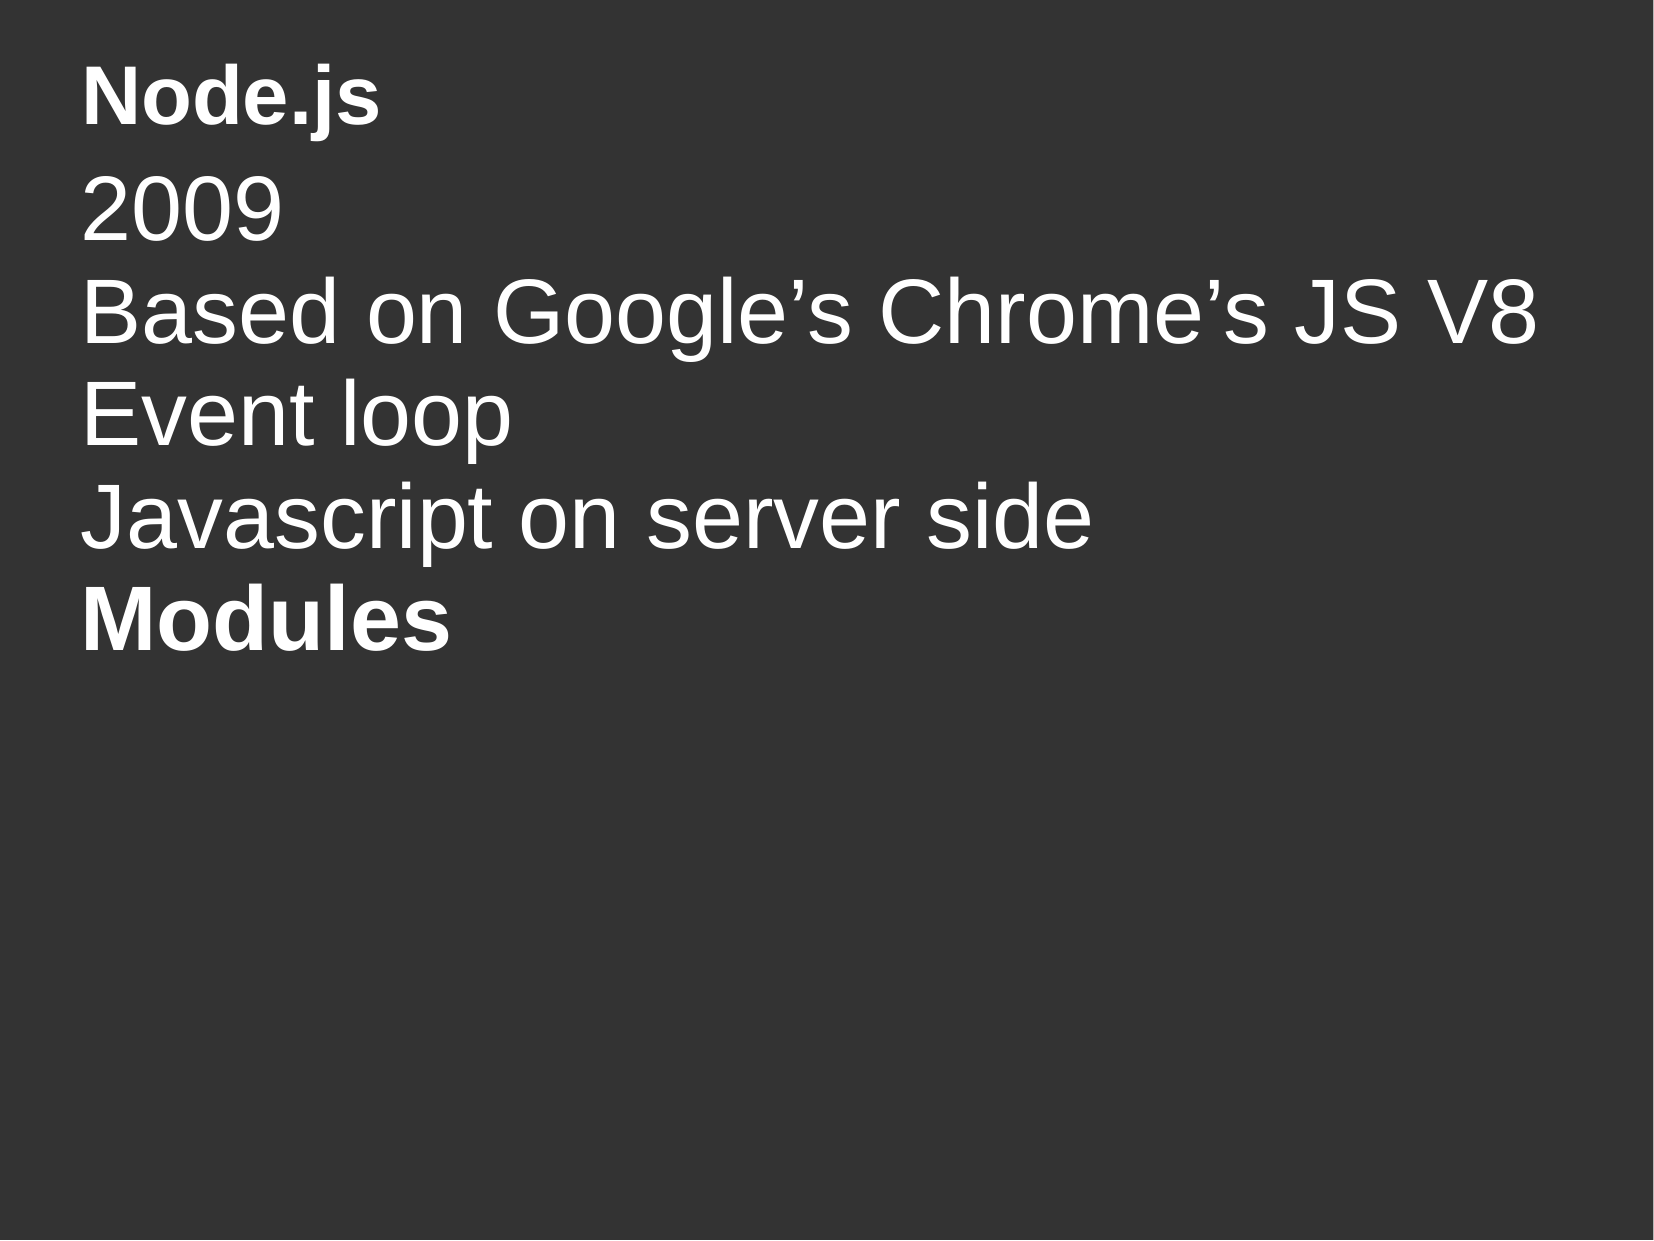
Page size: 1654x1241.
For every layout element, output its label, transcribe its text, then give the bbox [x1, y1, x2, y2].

title 2009 Based on Google’s Chrome’s JS V8 Event loop Javascript on server side Modules [80, 72, 1569, 756]
title Node.js [81, 49, 1570, 257]
